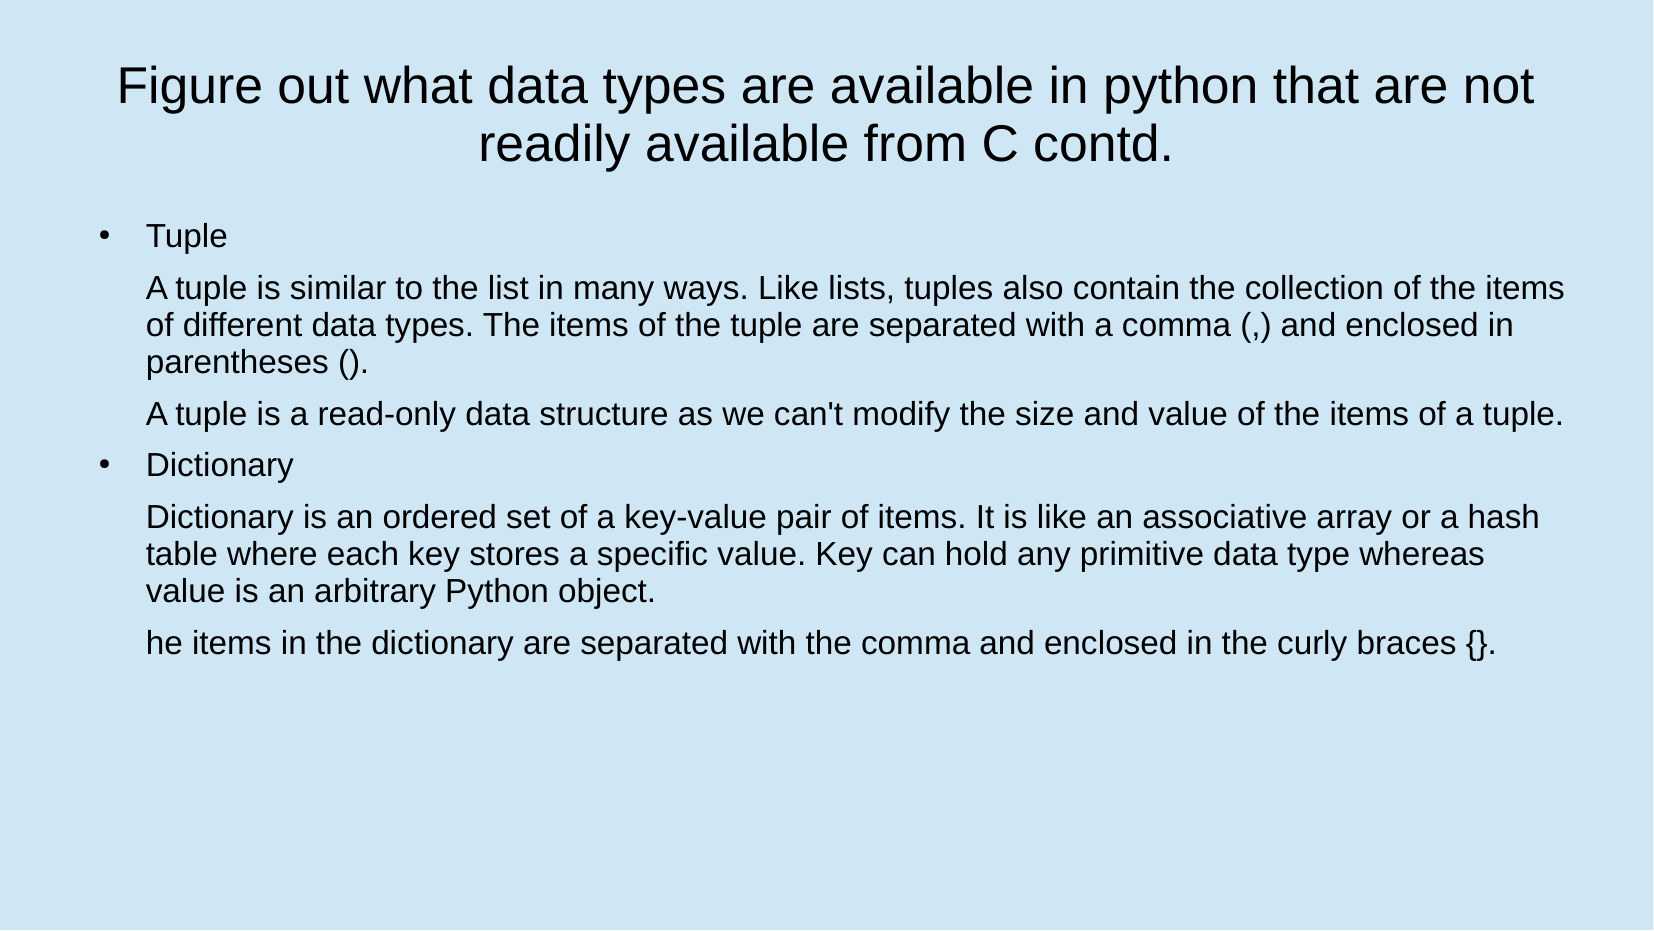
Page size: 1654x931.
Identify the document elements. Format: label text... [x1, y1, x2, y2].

title Figure out what data types are available in python that are not readily available from C contd. [82, 37, 1571, 193]
list Tuple A tuple is similar to the list in many ways. Like lists, tuples also contain the collection of the items of different data types. The items of the tuple are separated with a comma (,) and enclosed in parentheses (). A tuple is a read-only data structure as we can't modify the size and value of the items of a tuple. Dictionary Dictionary is an ordered set of a key-value pair of items. It is like an associative array or a hash table where each key stores a specific value. Key can hold any primitive data type whereas value is an arbitrary Python object. he items in the dictionary are separated with the comma and enclosed in the curly braces {}. [82, 217, 1571, 758]
